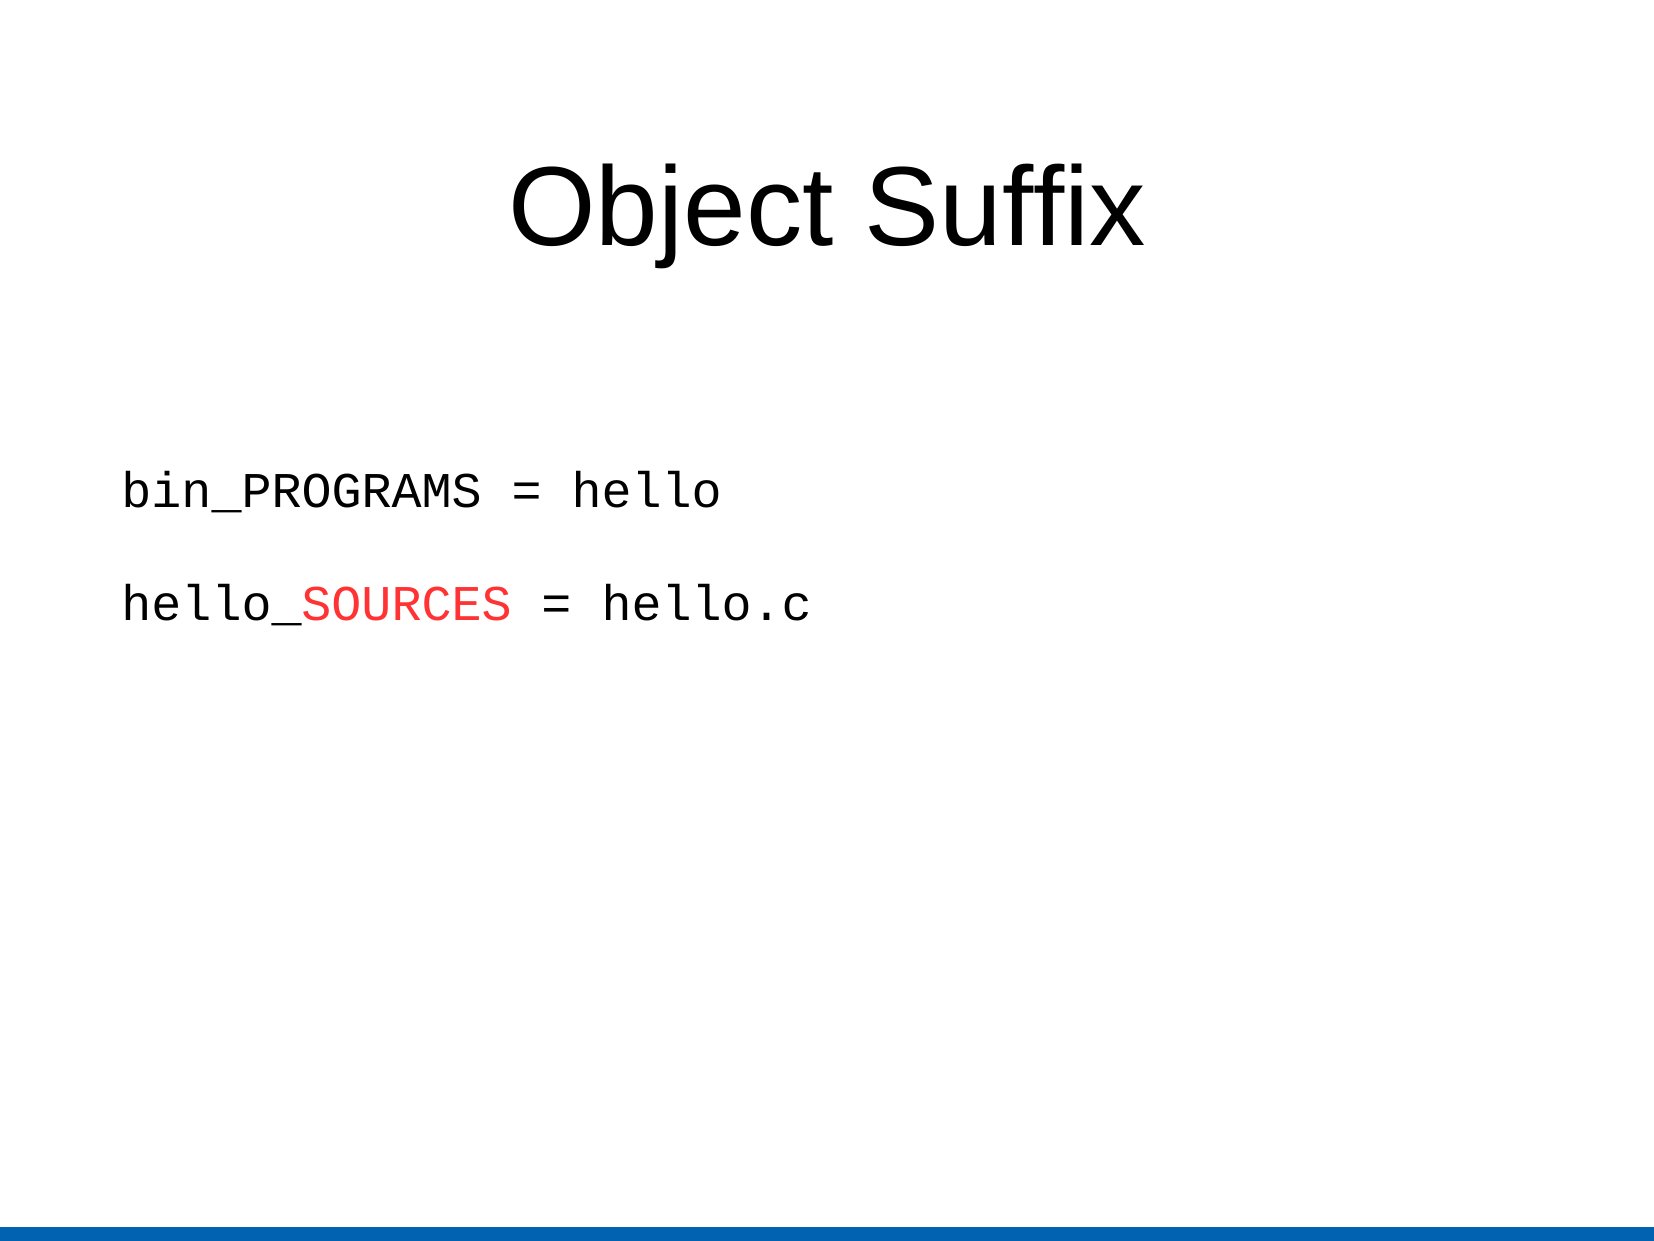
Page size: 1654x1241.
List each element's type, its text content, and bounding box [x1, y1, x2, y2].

subtitle bin_PROGRAMS = hello hello_SOURCES = hello.c [121, 344, 1533, 1127]
title Object Suffix [121, 102, 1533, 311]
